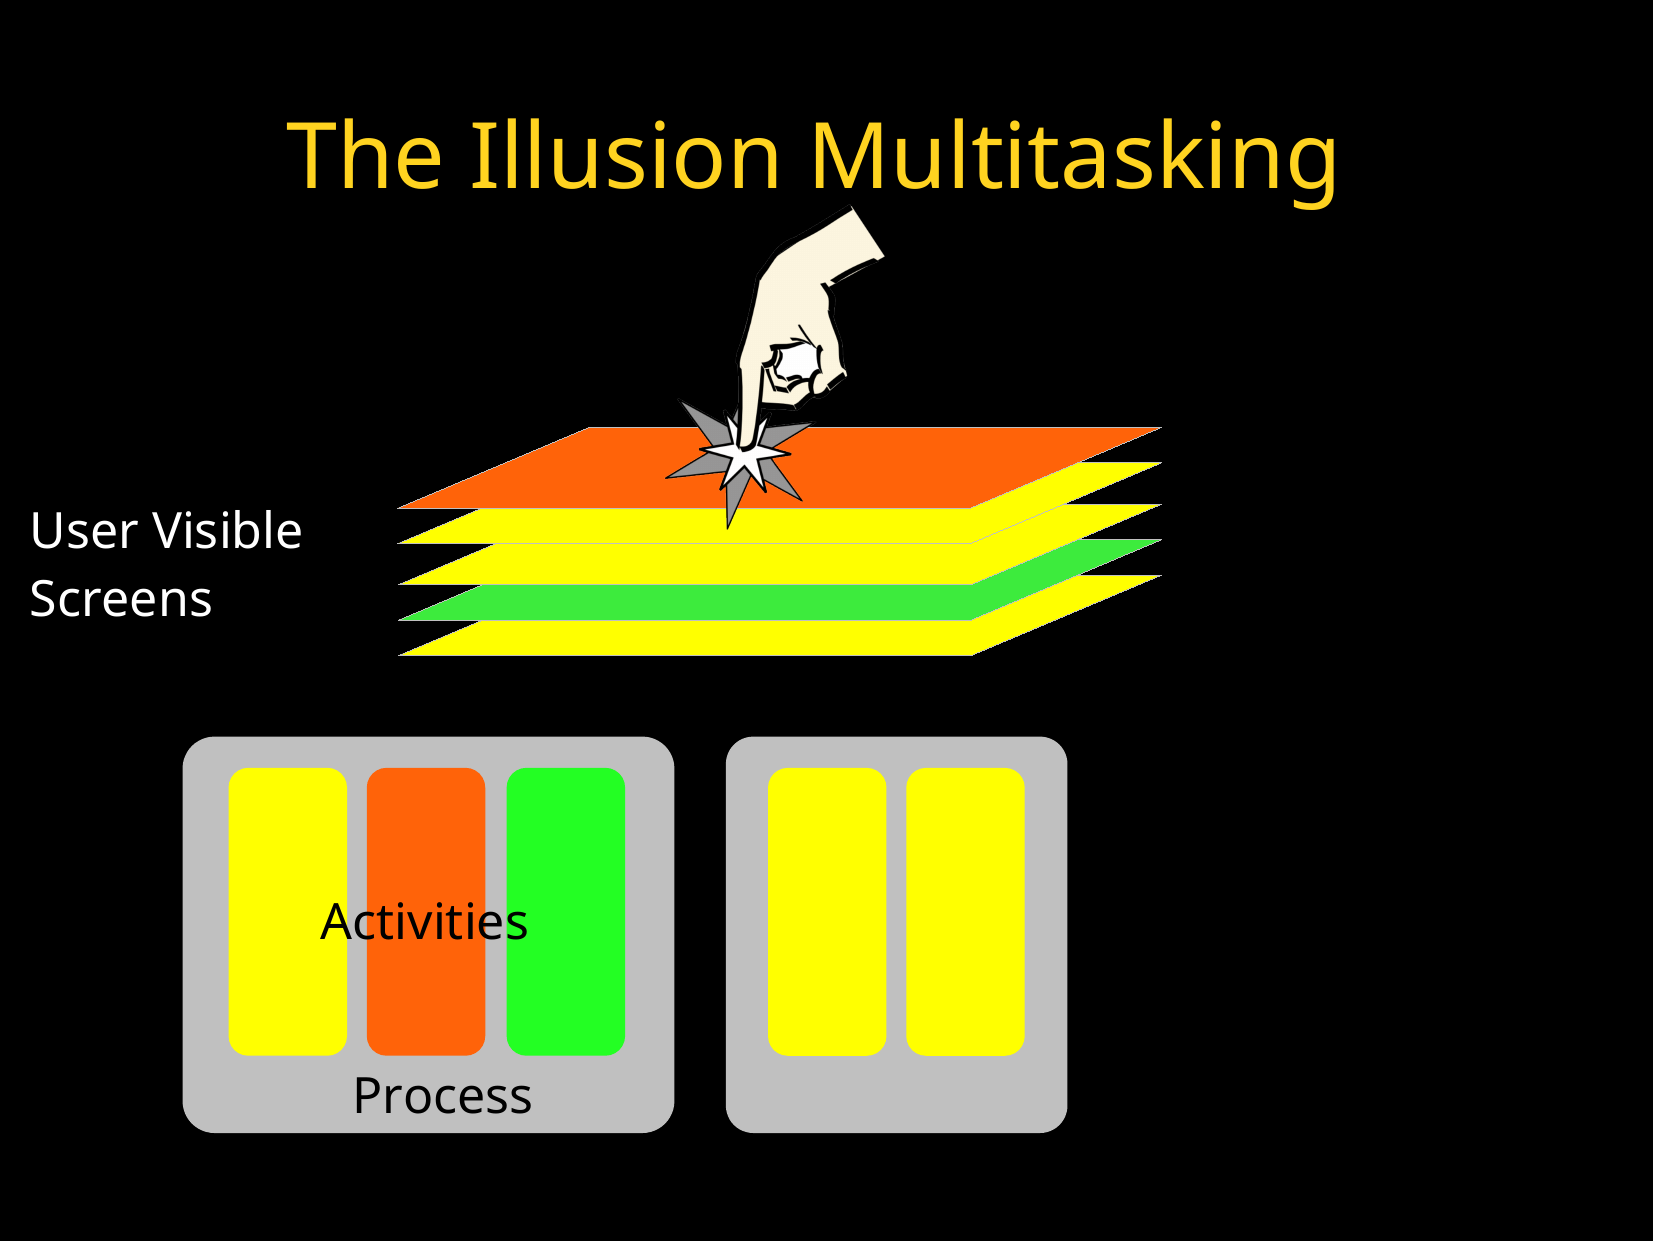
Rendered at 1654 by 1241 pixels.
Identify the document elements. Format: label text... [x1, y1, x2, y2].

picture [660, 191, 890, 545]
text_box [725, 736, 1068, 1134]
text_box Process [352, 1060, 529, 1117]
text_box [397, 427, 1162, 656]
text_box User Visible Screens [29, 495, 299, 608]
title The Illusion Multitasking [82, 49, 1571, 257]
text_box Activities [320, 886, 533, 955]
text_box [182, 736, 675, 1134]
